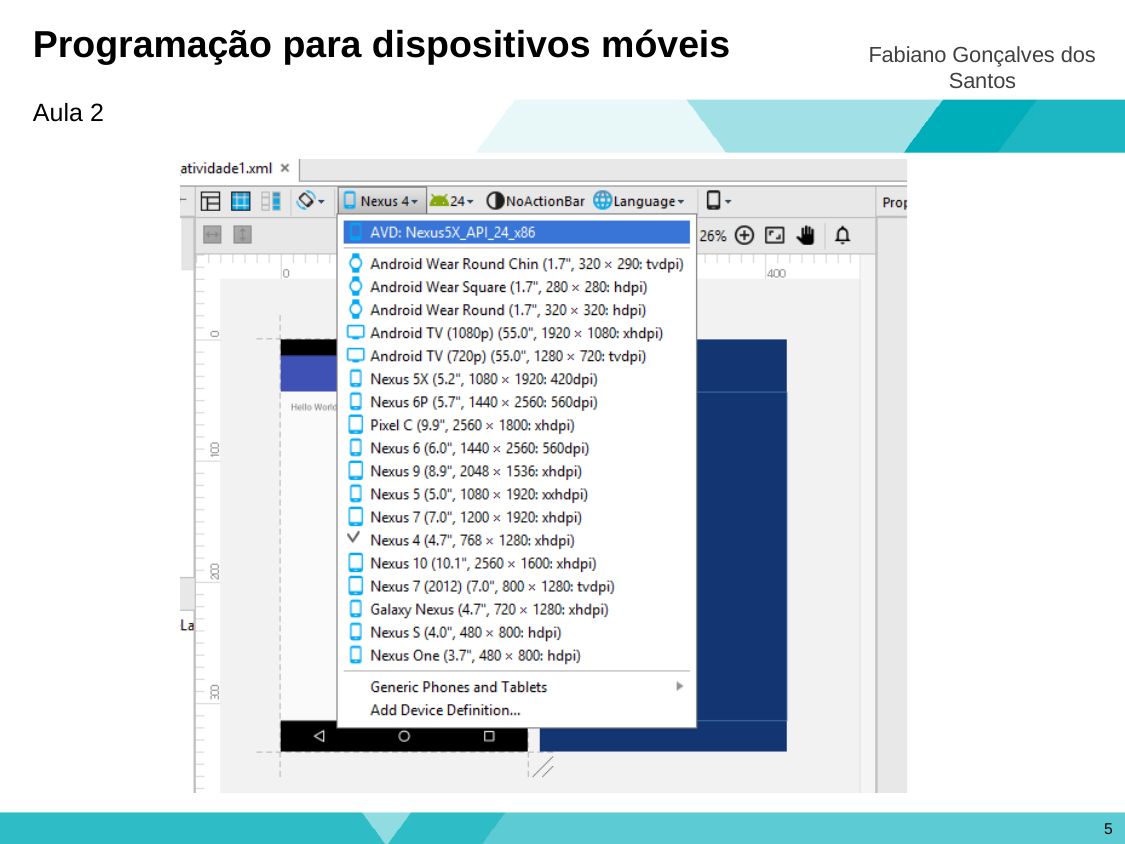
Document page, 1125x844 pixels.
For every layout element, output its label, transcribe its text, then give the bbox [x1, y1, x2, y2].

slide_number <número> [1069, 812, 1125, 844]
list Fabiano Gonçalves dos Santos [839, 33, 1125, 89]
list Aula 2 [18, 88, 389, 140]
picture [0, 0, 1125, 844]
title Programação para dispositivos móveis [18, 18, 840, 88]
